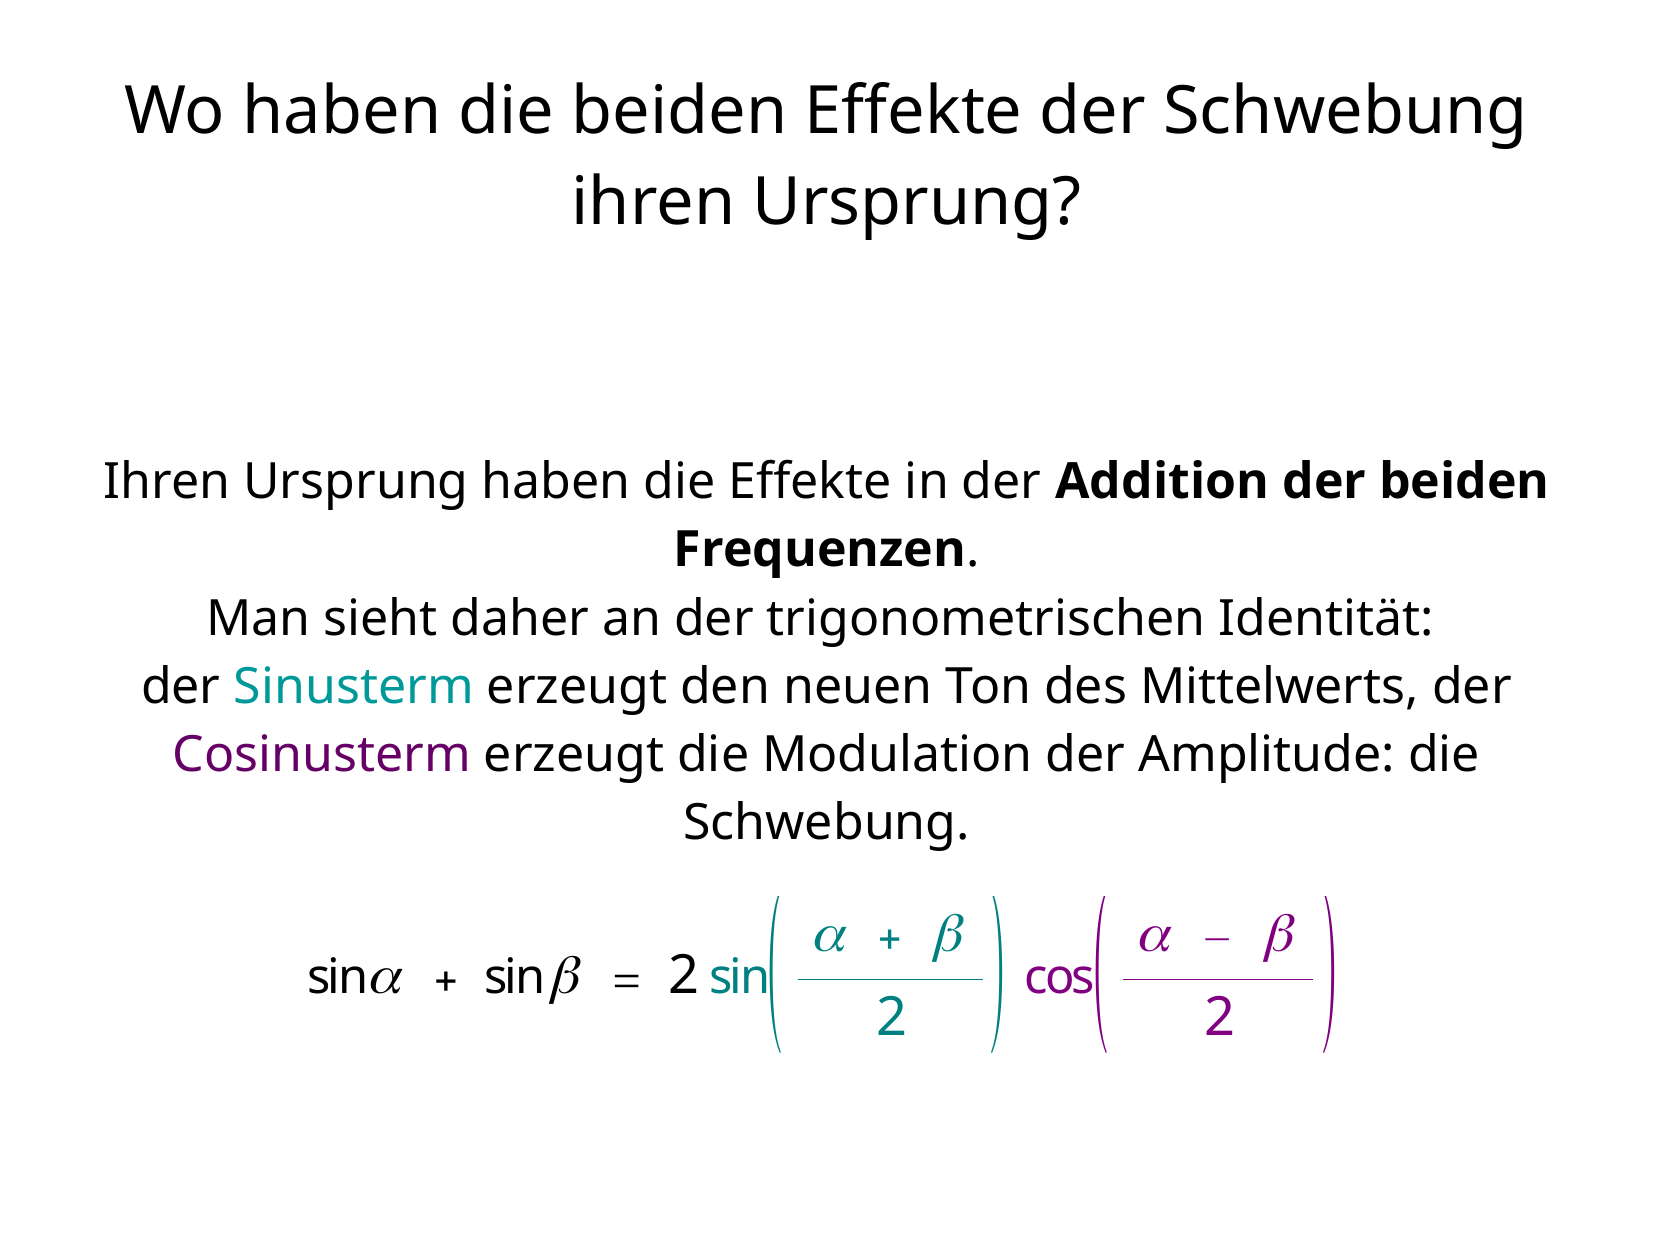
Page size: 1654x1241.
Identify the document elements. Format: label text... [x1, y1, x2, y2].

title Wo haben die beiden Effekte der Schwebung ihren Ursprung? [82, 49, 1571, 257]
chart [301, 896, 1353, 1053]
subtitle Ihren Ursprung haben die Effekte in der Addition der beiden Frequenzen. Man sieht daher an der trigonometrischen Identität: der Sinusterm erzeugt den neuen Ton des Mittelwerts, der Cosinusterm erzeugt die Modulation der Amplitude: die Schwebung. [82, 290, 1571, 1010]
